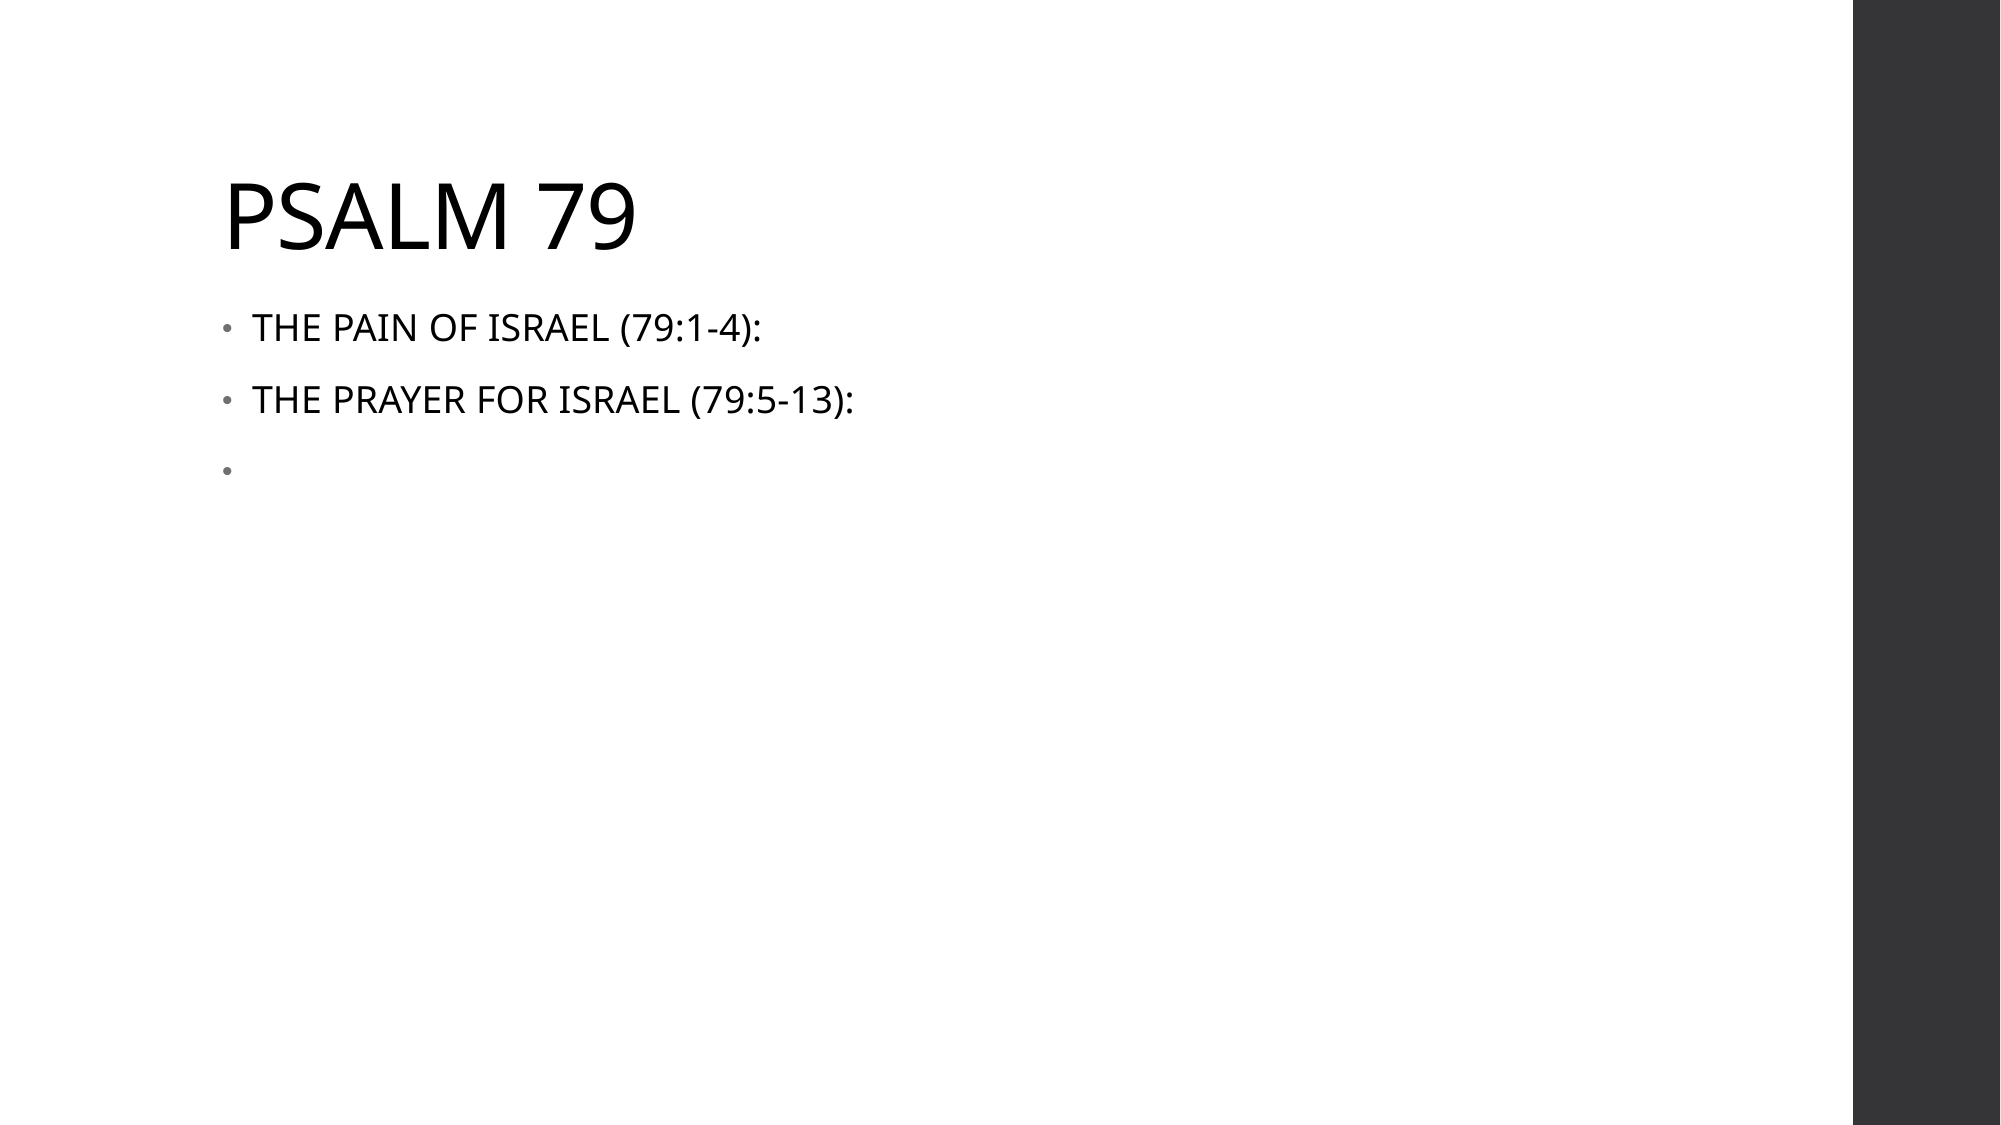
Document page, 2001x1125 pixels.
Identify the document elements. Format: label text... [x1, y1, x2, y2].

list THE PAIN OF ISRAEL (79:1-4): THE PRAYER FOR ISRAEL (79:5-13): [206, 299, 1617, 1014]
title PSALM 79 [206, 60, 1797, 278]
